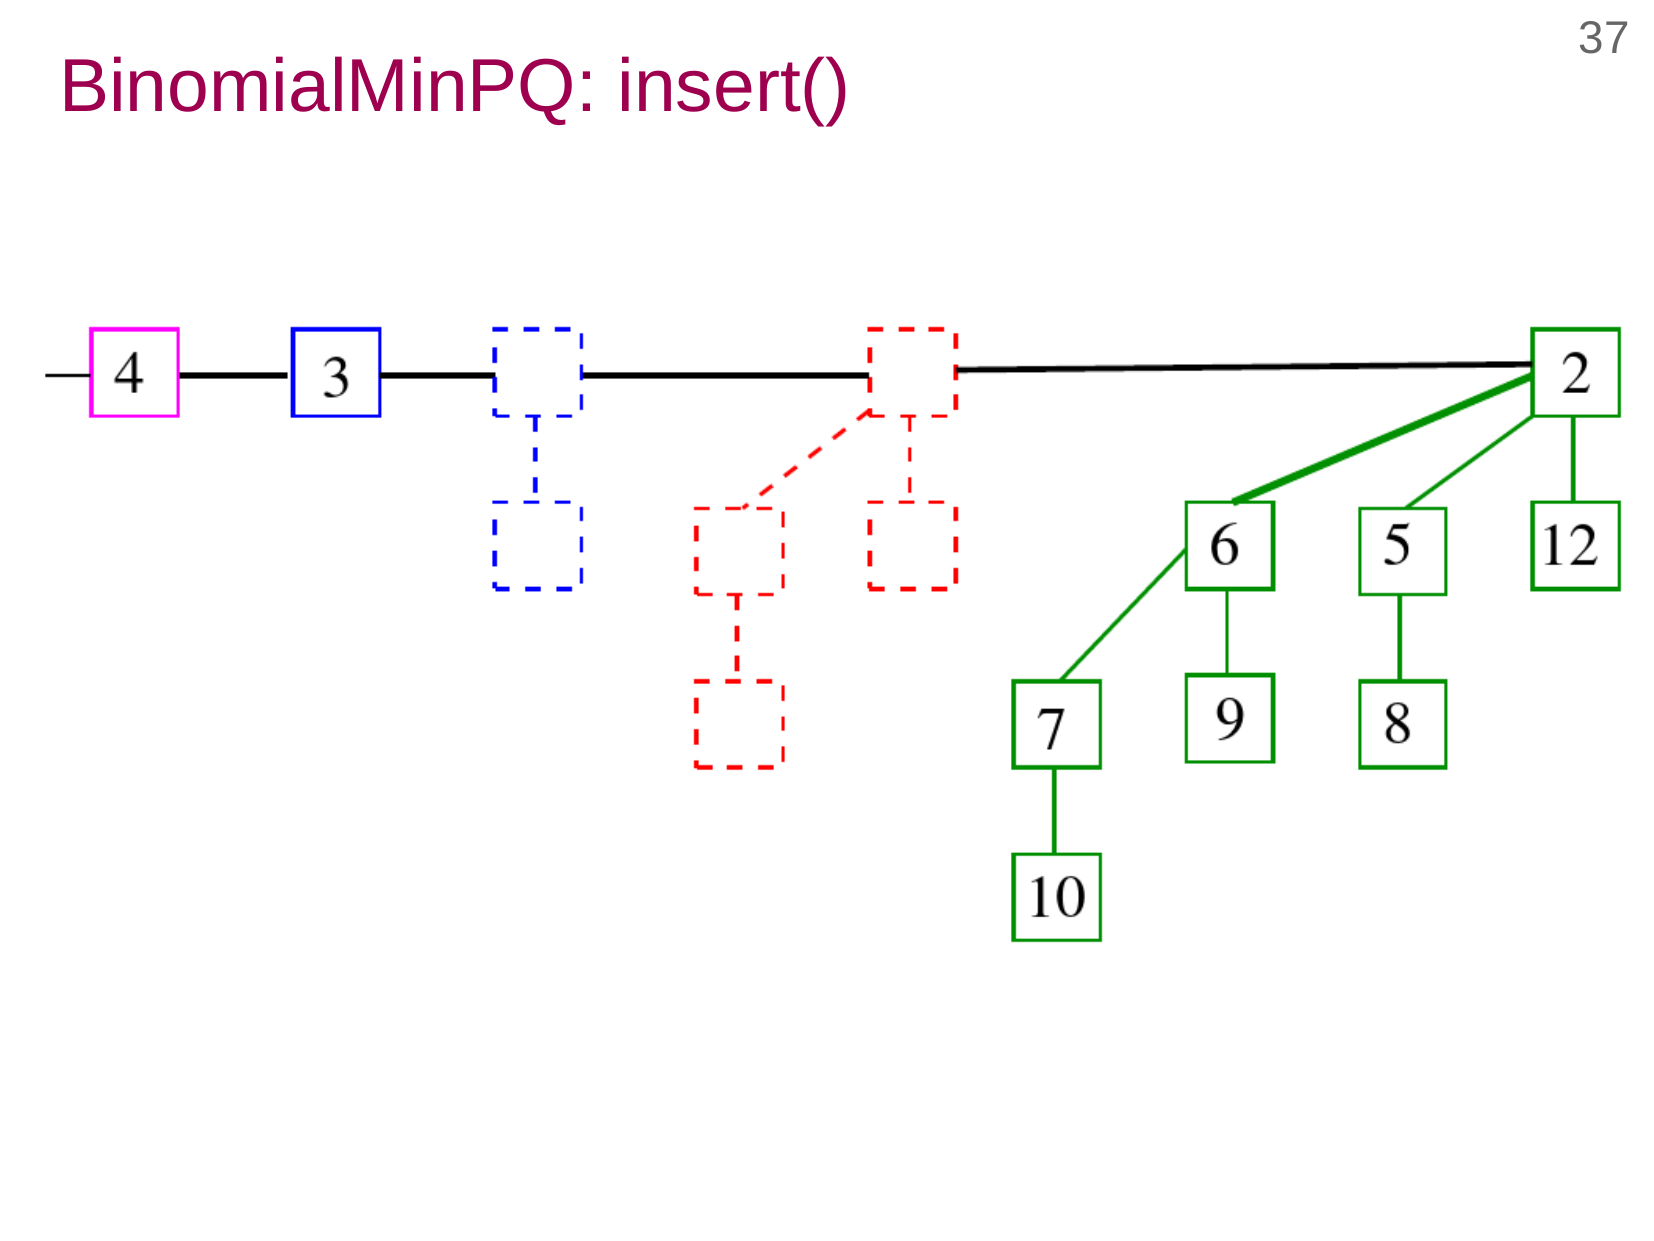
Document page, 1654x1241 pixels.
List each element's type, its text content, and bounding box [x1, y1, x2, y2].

picture [44, 321, 1629, 950]
title BinomialMinPQ: insert() [59, 29, 1595, 148]
